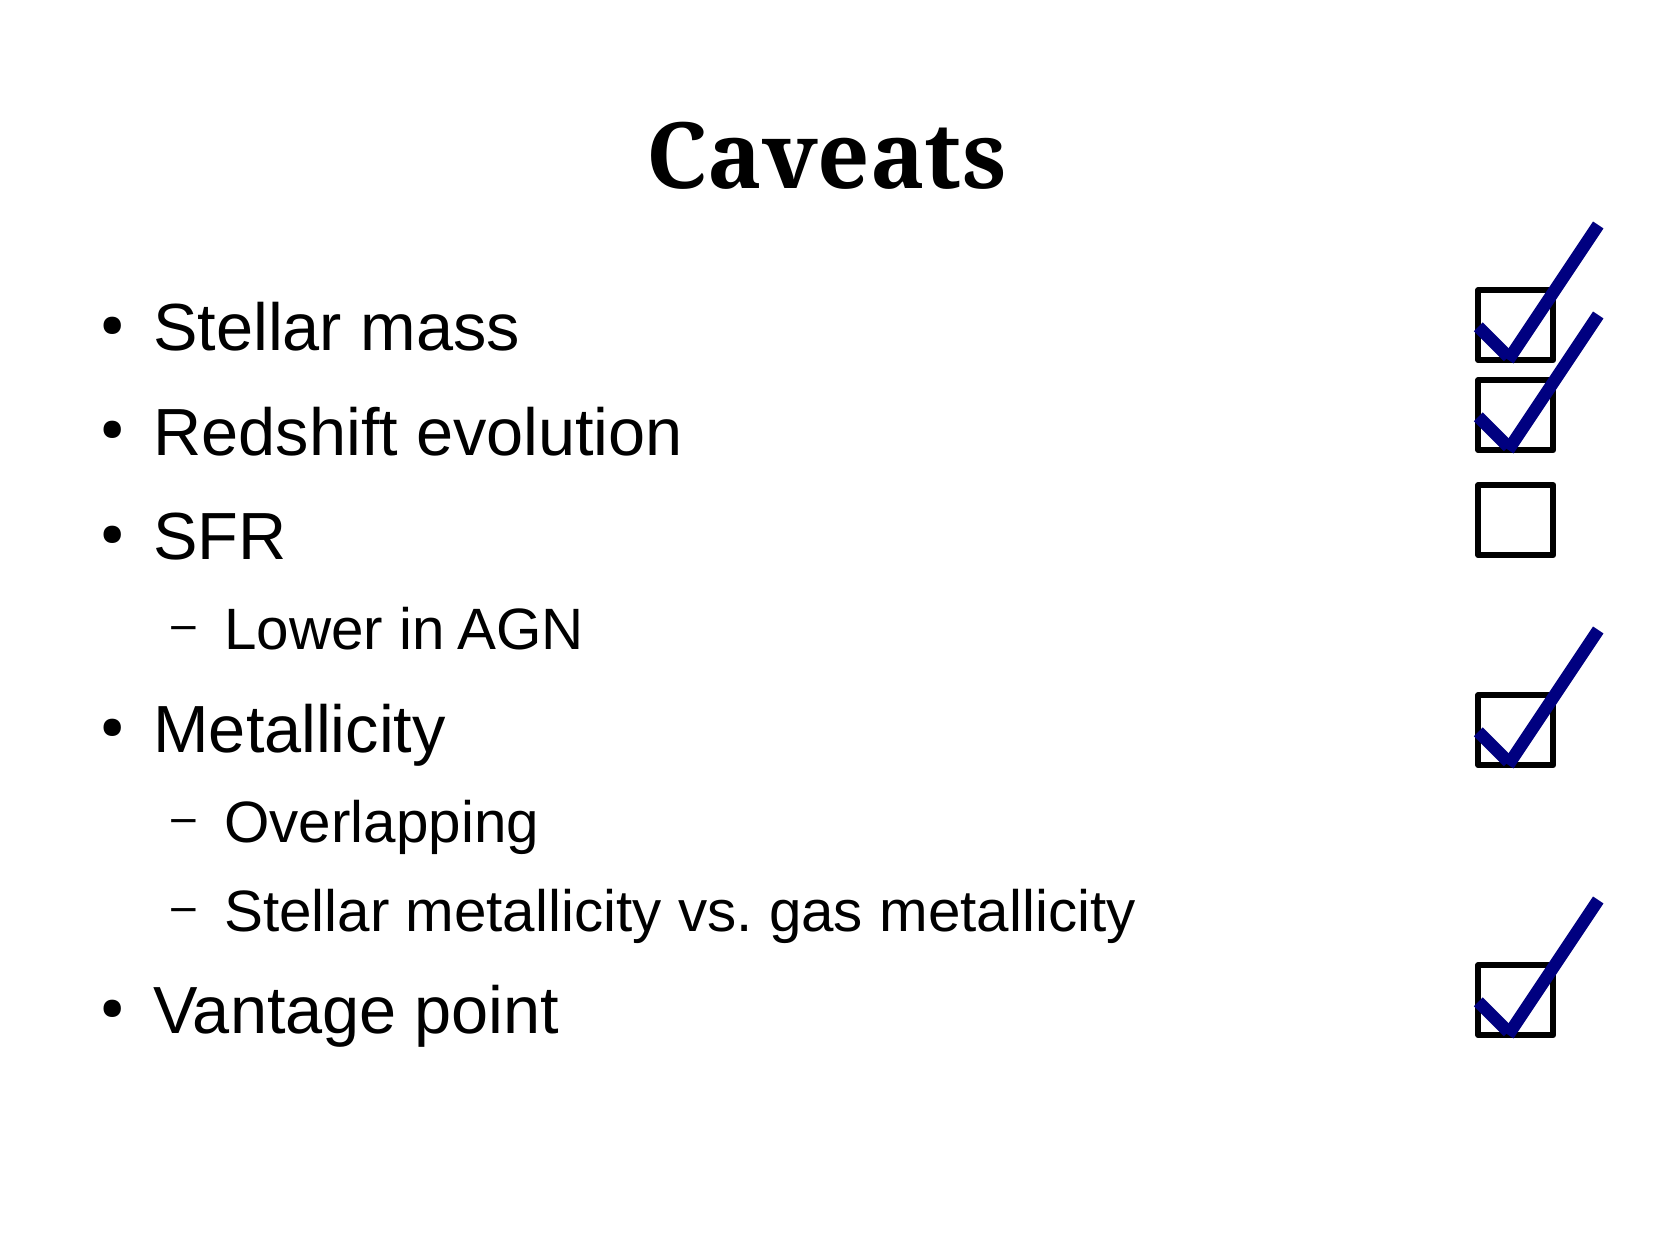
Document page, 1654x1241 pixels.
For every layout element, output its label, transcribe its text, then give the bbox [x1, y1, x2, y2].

text_box [1478, 965, 1546, 1022]
list Stellar mass Redshift evolution SFR Lower in AGN Metallicity Overlapping Stellar metallicity vs. gas metallicity Vantage point [82, 290, 1571, 1201]
text_box [1478, 290, 1546, 347]
text_box [1516, 395, 1554, 451]
text_box [1478, 427, 1502, 451]
text_box [1478, 485, 1554, 556]
text_box [1516, 305, 1554, 361]
text_box [1516, 980, 1554, 1036]
title Caveats [82, 49, 1571, 257]
text_box [1516, 710, 1554, 766]
text_box [1478, 1012, 1502, 1036]
text_box [1478, 380, 1546, 437]
text_box [1478, 337, 1502, 361]
text_box [1478, 695, 1546, 752]
text_box [1478, 742, 1502, 766]
